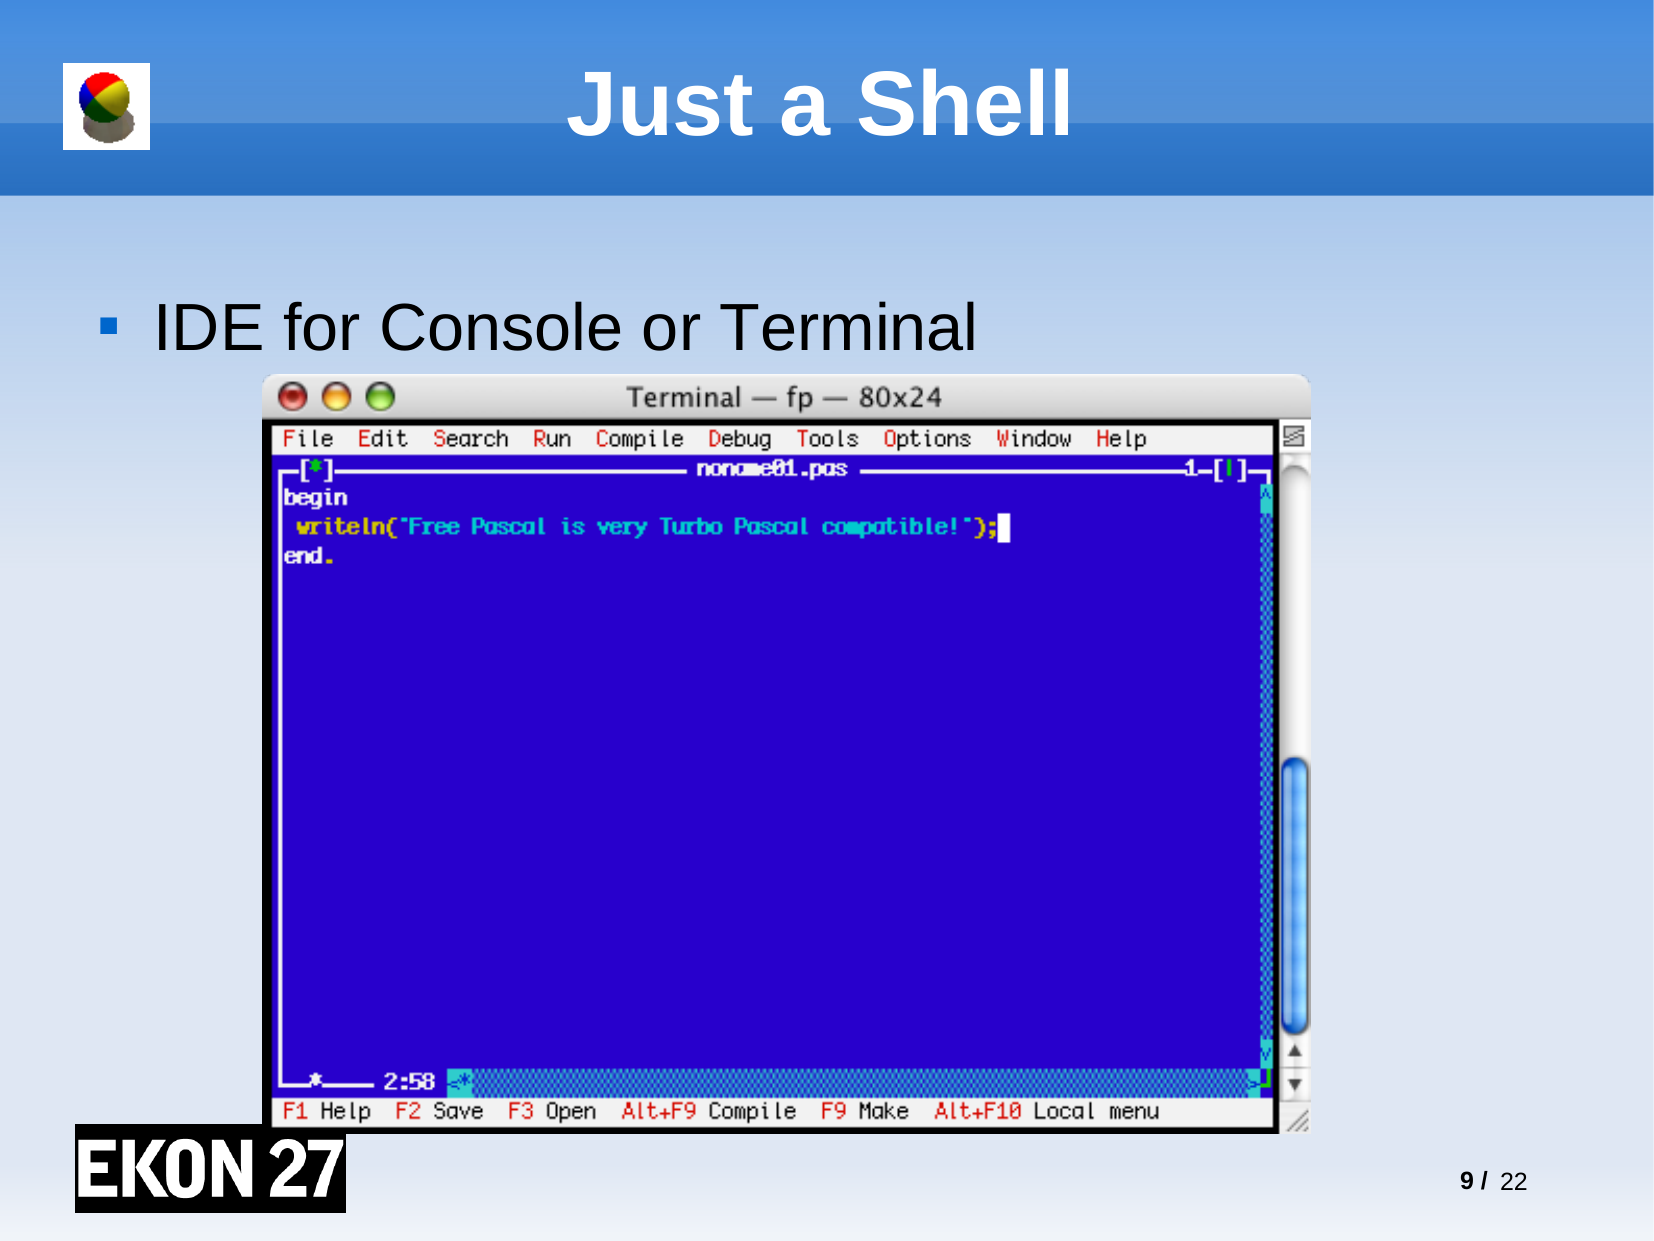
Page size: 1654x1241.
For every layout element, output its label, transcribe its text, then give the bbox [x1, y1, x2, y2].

list IDE for Console or Terminal [82, 290, 1571, 1109]
picture [0, 0, 1654, 1241]
title Just a Shell [76, 0, 1565, 208]
